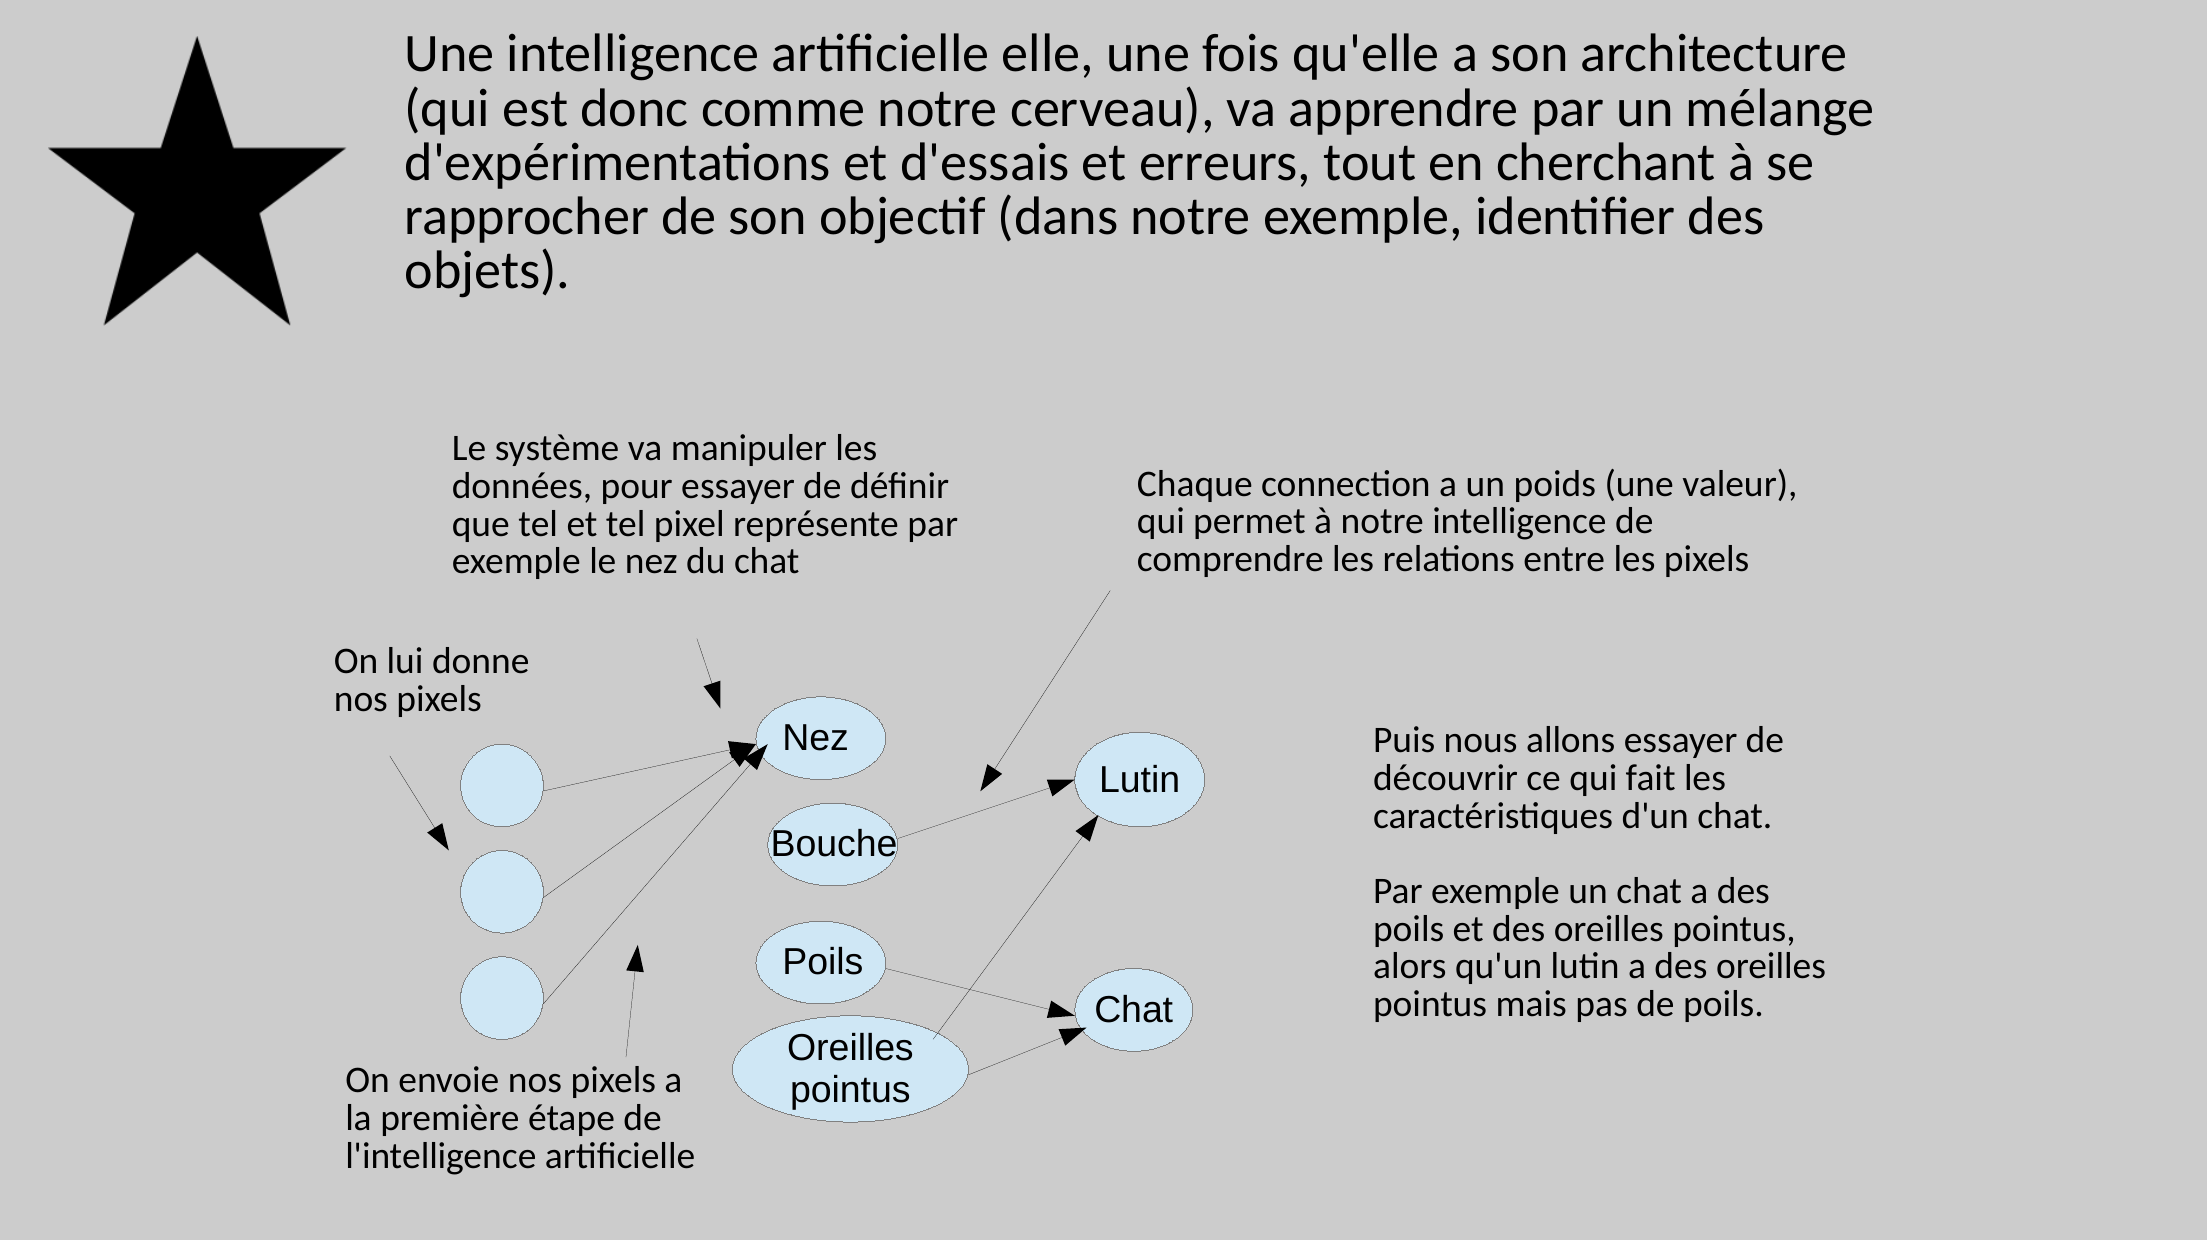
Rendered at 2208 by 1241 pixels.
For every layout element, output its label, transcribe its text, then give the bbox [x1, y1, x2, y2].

text_box Lutin [1074, 732, 1205, 827]
text_box Chat [1074, 968, 1193, 1052]
text_box [775, 921, 867, 933]
text_box On envoie nos pixels a la première étape de l'intelligence artificielle [330, 1057, 721, 1241]
text_box On lui donne nos pixels [318, 637, 603, 745]
text_box [788, 803, 877, 814]
text_box Bouche [755, 814, 934, 886]
text_box [763, 749, 767, 762]
text_box Oreilles pointus [732, 1015, 969, 1123]
text_box [755, 939, 767, 986]
text_box [460, 850, 544, 934]
text_box [755, 715, 767, 749]
text_box Poils [767, 933, 945, 1004]
text_box [460, 956, 544, 1040]
text_box [776, 696, 866, 708]
picture [47, 35, 347, 326]
text_box Une intelligence artificielle elle, une fois qu'elle a son architecture (qui est donc comme notre cerveau), va apprendre par un mélange d'expérimentations et d'essais et erreurs, tout en cherchant à se rapprocher de son objectif (dans notre exemple, identifier des objets). [389, 23, 1902, 402]
text_box Chaque connection a un poids (une valeur), qui permet à notre intelligence de comprendre les relations entre les pixels [1122, 460, 1855, 644]
text_box [775, 768, 866, 780]
text_box Nez [767, 708, 886, 768]
text_box Le système va manipuler les données, pour essayer de définir que tel et tel pixel représente par exemple le nez du chat [437, 425, 1016, 624]
text_box Puis nous allons essayer de découvrir ce qui fait les caractéristiques d'un chat. Par exemple un chat a des poils et des oreilles pointus, alors qu'un lutin a des oreilles pointus mais pas de poils. [1358, 716, 1855, 1111]
text_box [460, 745, 544, 827]
